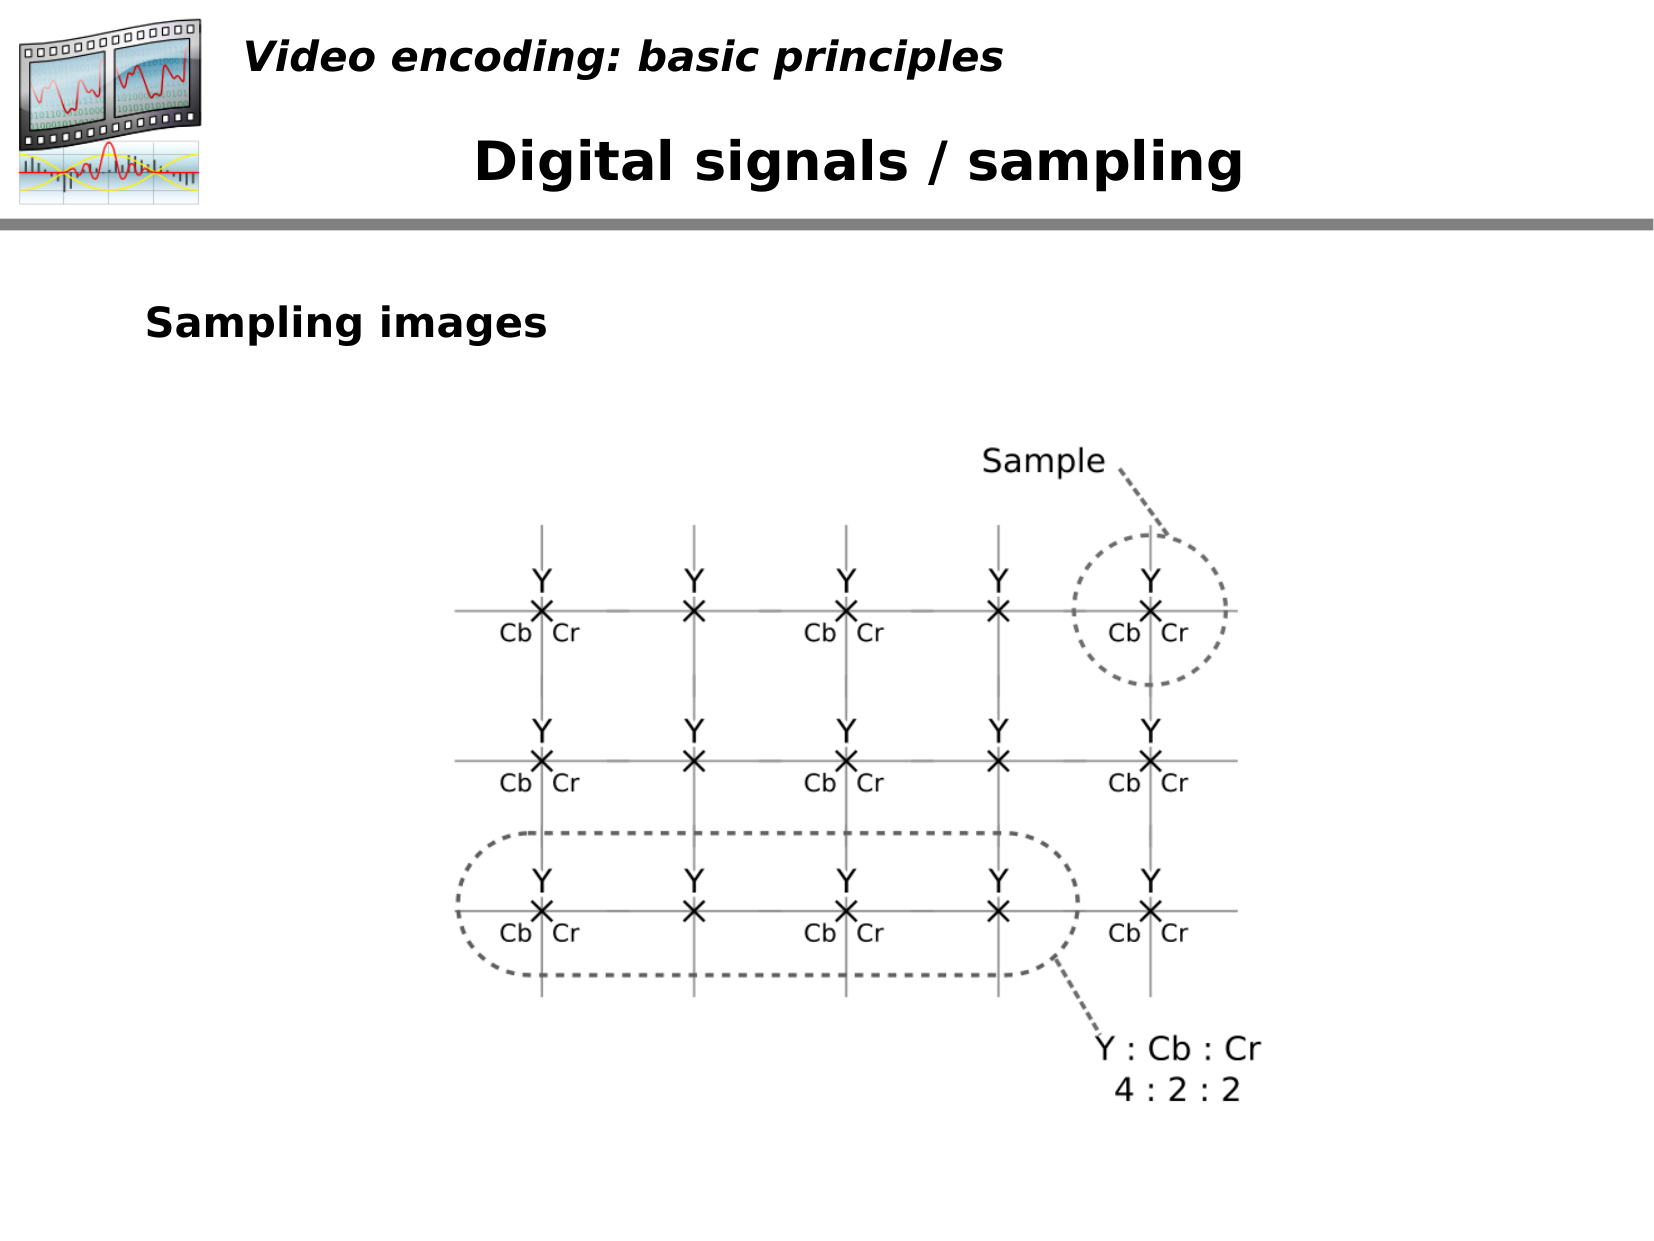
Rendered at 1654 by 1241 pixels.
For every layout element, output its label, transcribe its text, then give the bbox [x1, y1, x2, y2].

text_box Video encoding: basic principles [228, 25, 1020, 89]
picture [418, 413, 1288, 1127]
text_box [0, 218, 1654, 231]
text_box Digital signals / sampling [459, 122, 1261, 201]
text_box Sampling images [129, 291, 564, 355]
picture [0, 2, 225, 218]
